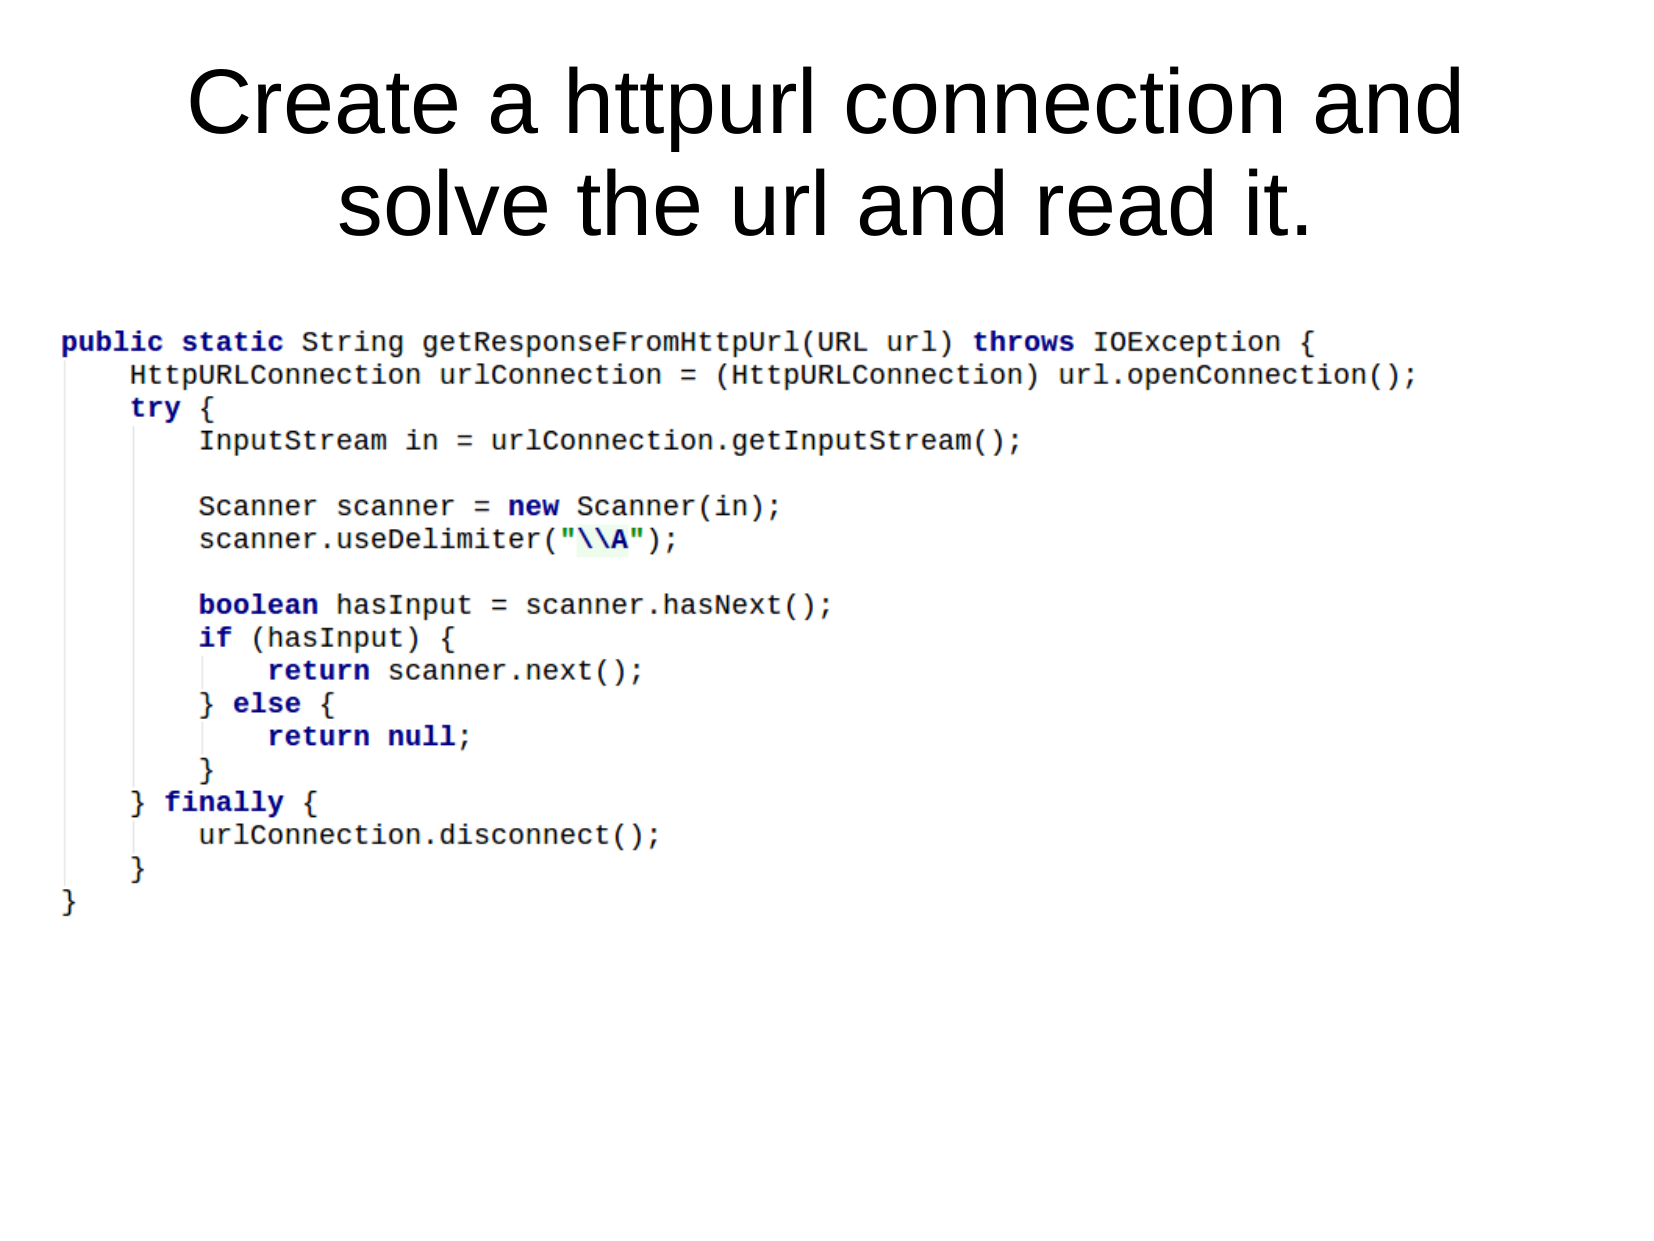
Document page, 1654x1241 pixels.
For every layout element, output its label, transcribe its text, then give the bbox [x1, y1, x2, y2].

title Create a httpurl connection and solve the url and read it. [82, 49, 1571, 257]
picture [33, 323, 1632, 924]
